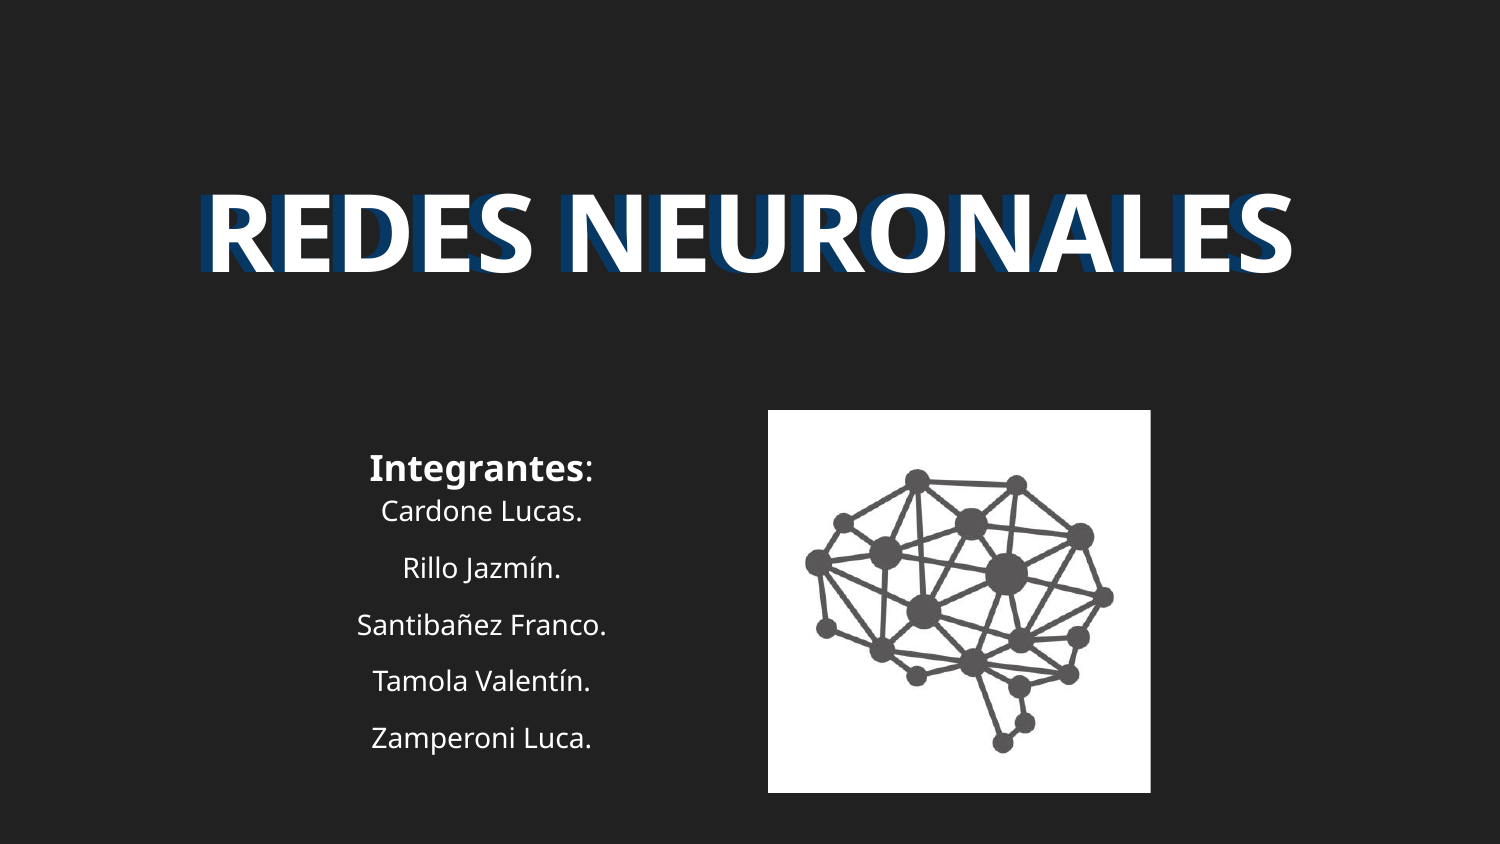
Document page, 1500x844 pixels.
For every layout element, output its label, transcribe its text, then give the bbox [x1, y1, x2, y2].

title REDES NEURONALES [38, 0, 1437, 320]
picture [768, 410, 1151, 793]
subtitle Integrantes: Cardone Lucas. Rillo Jazmín. Santibañez Franco. Tamola Valentín. Zamperoni Luca. [158, 388, 806, 771]
title REDES NEURONALES [51, 105, 1449, 320]
